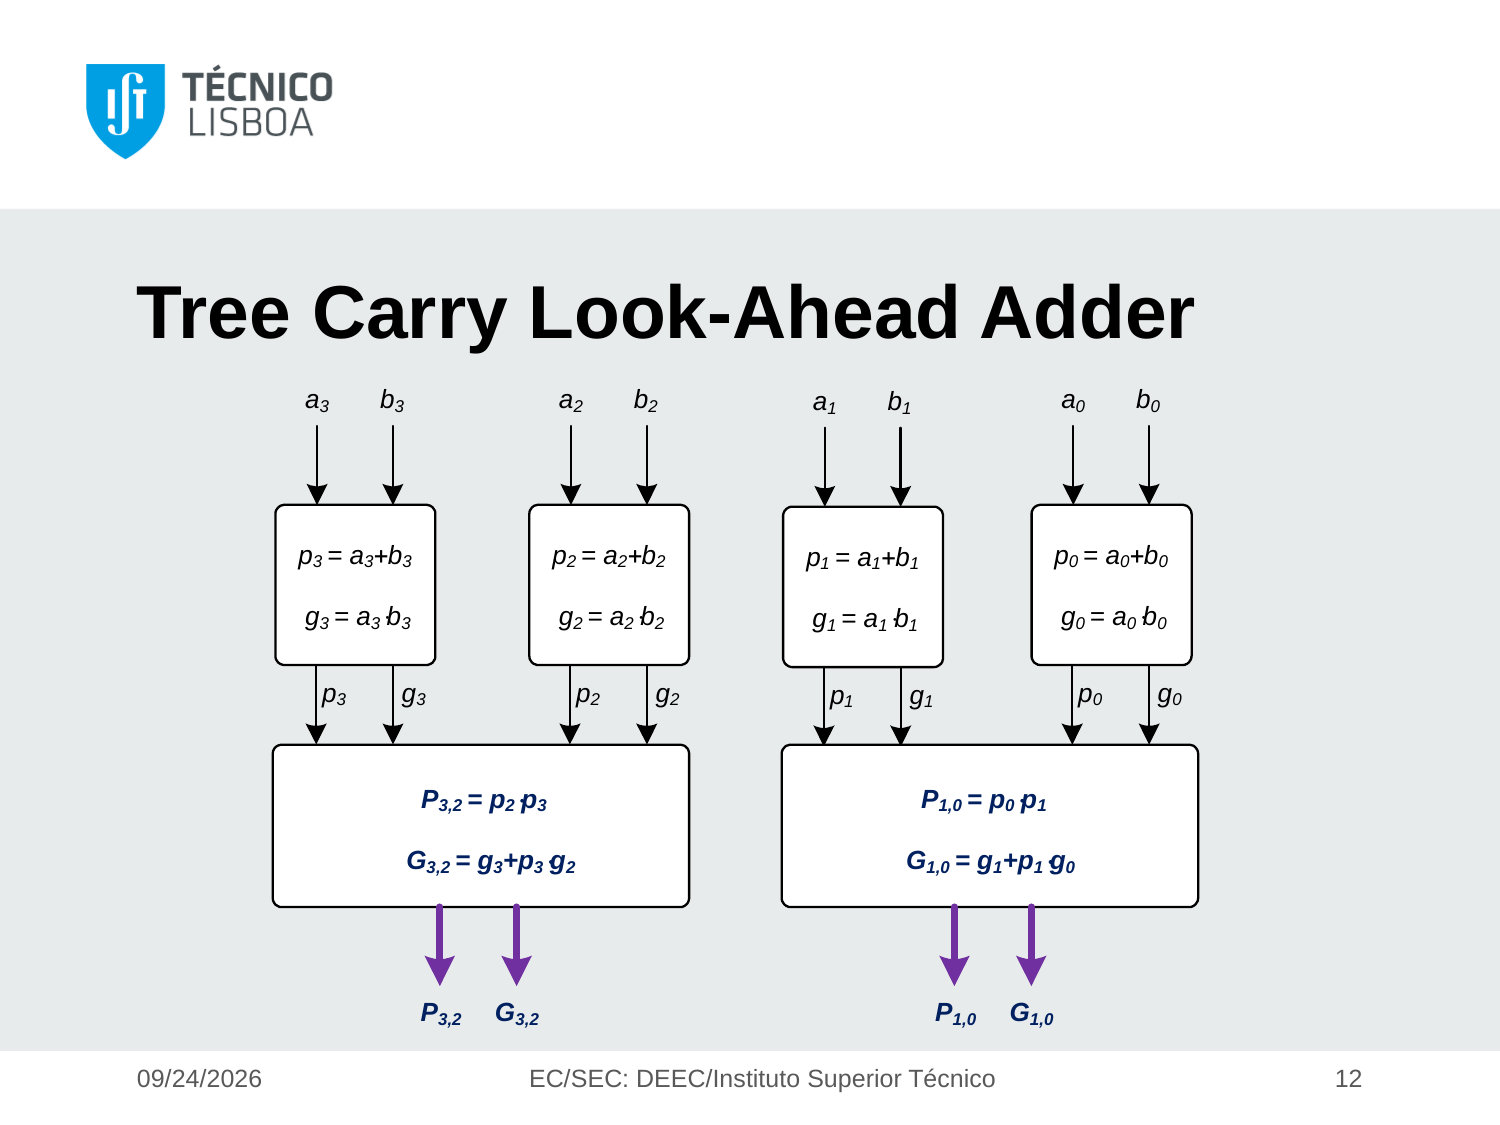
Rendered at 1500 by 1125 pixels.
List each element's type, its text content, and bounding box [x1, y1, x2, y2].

picture [0, 0, 1500, 1125]
slide_number <number> [1077, 1052, 1378, 1103]
slide_number 11/12/2020 [121, 1052, 425, 1103]
title Tree Carry Look-Ahead Adder [121, 237, 1378, 381]
footer EC/SEC: DEEC/Instituto Superior Técnico [512, 1052, 1021, 1103]
